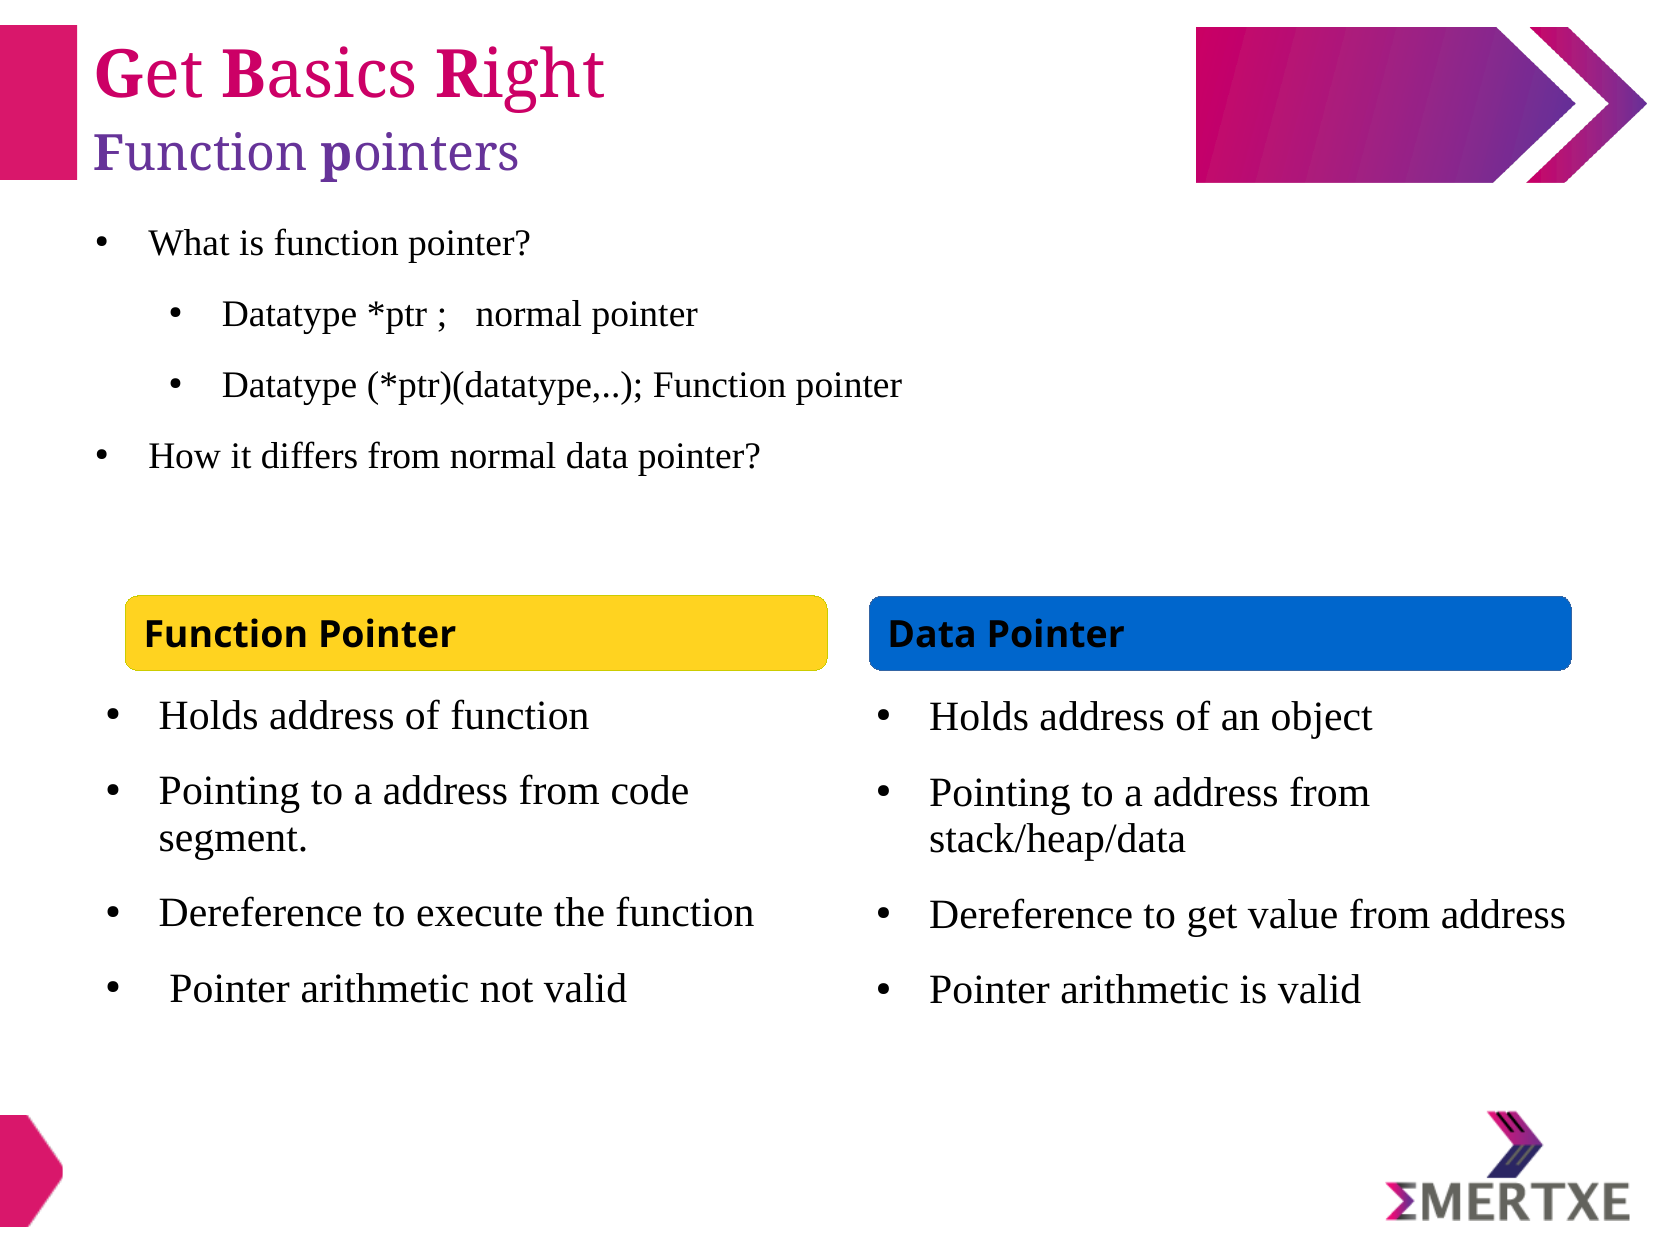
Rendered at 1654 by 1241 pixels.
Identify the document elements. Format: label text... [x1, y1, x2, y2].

title Get Basics Right Function pointers [93, 2, 1571, 210]
picture [1571, 27, 1647, 183]
list Holds address of an object Pointing to a address from stack/heap/data Dereference to get value from address Pointer arithmetic is valid [858, 693, 1585, 1094]
picture [1385, 1107, 1631, 1221]
list What is function pointer? Datatype *ptr ; normal pointer Datatype (*ptr)(datatype,..); Function pointer How it differs from normal data pointer? [77, 221, 1581, 594]
list Holds address of function Pointing to a address from code segment. Dereference to execute the function Pointer arithmetic not valid [87, 691, 800, 1093]
text_box Data Pointer [869, 596, 1572, 671]
text_box Function Pointer [125, 595, 828, 671]
